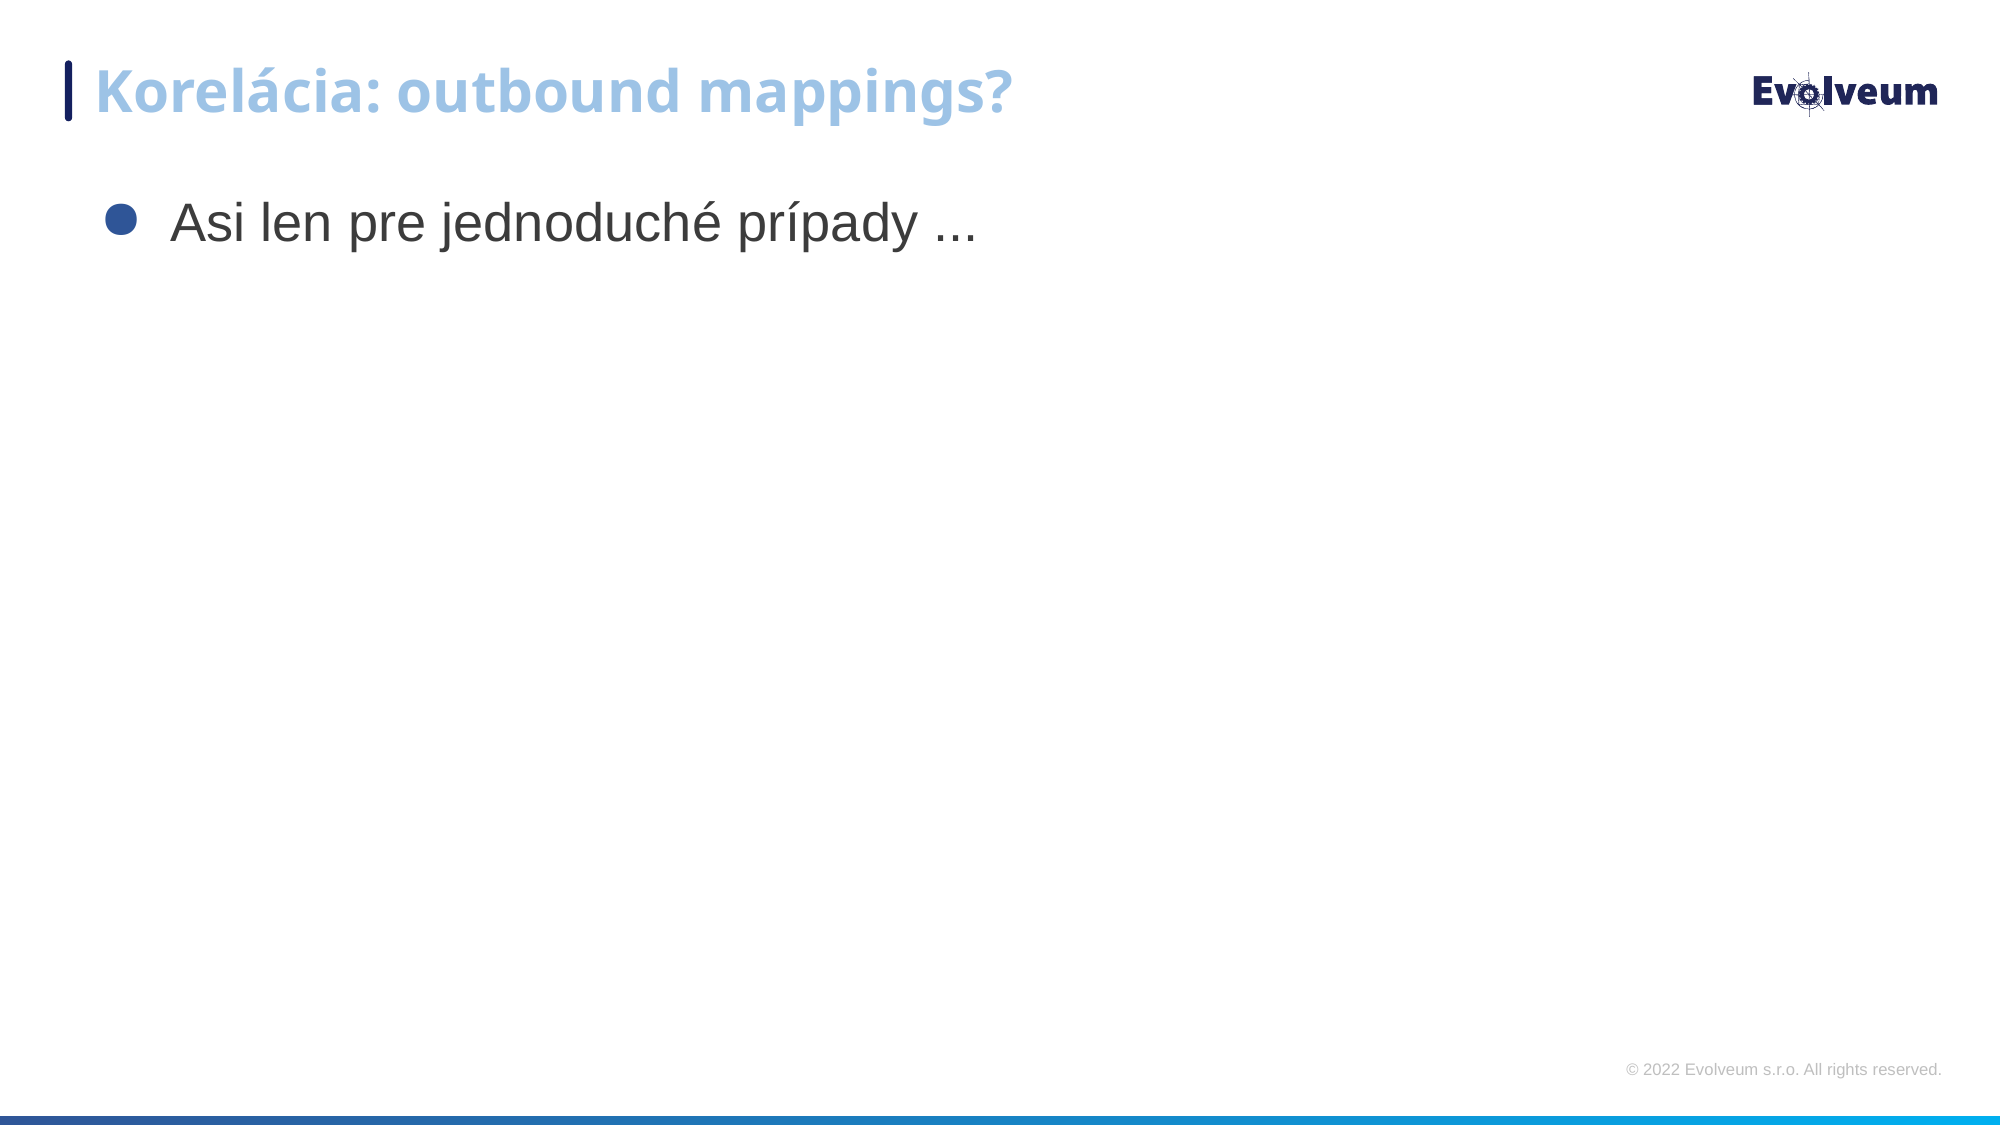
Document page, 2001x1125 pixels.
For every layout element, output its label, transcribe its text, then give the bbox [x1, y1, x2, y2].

list Asi len pre jednoduché prípady ... [84, 183, 1916, 1004]
title Korelácia: outbound mappings? [94, 47, 1687, 133]
